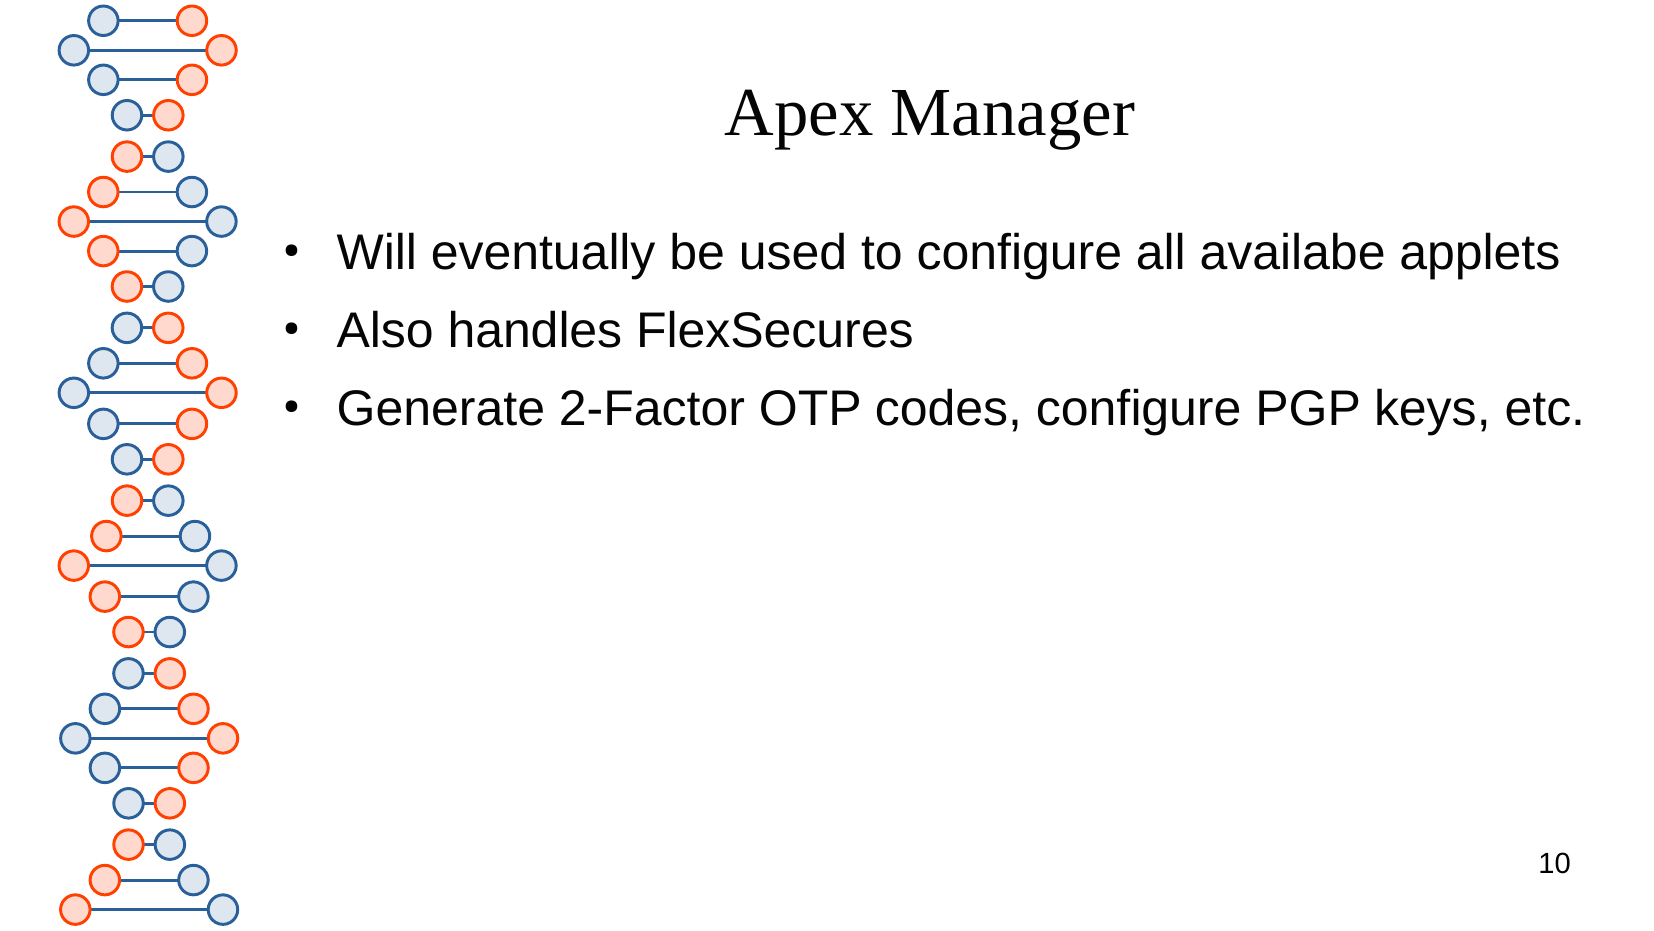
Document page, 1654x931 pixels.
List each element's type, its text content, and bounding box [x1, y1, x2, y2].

list Will eventually be used to configure all availabe applets Also handles FlexSecures Generate 2-Factor OTP codes, configure PGP keys, etc. [265, 224, 1595, 764]
title Apex Manager [265, 35, 1595, 189]
